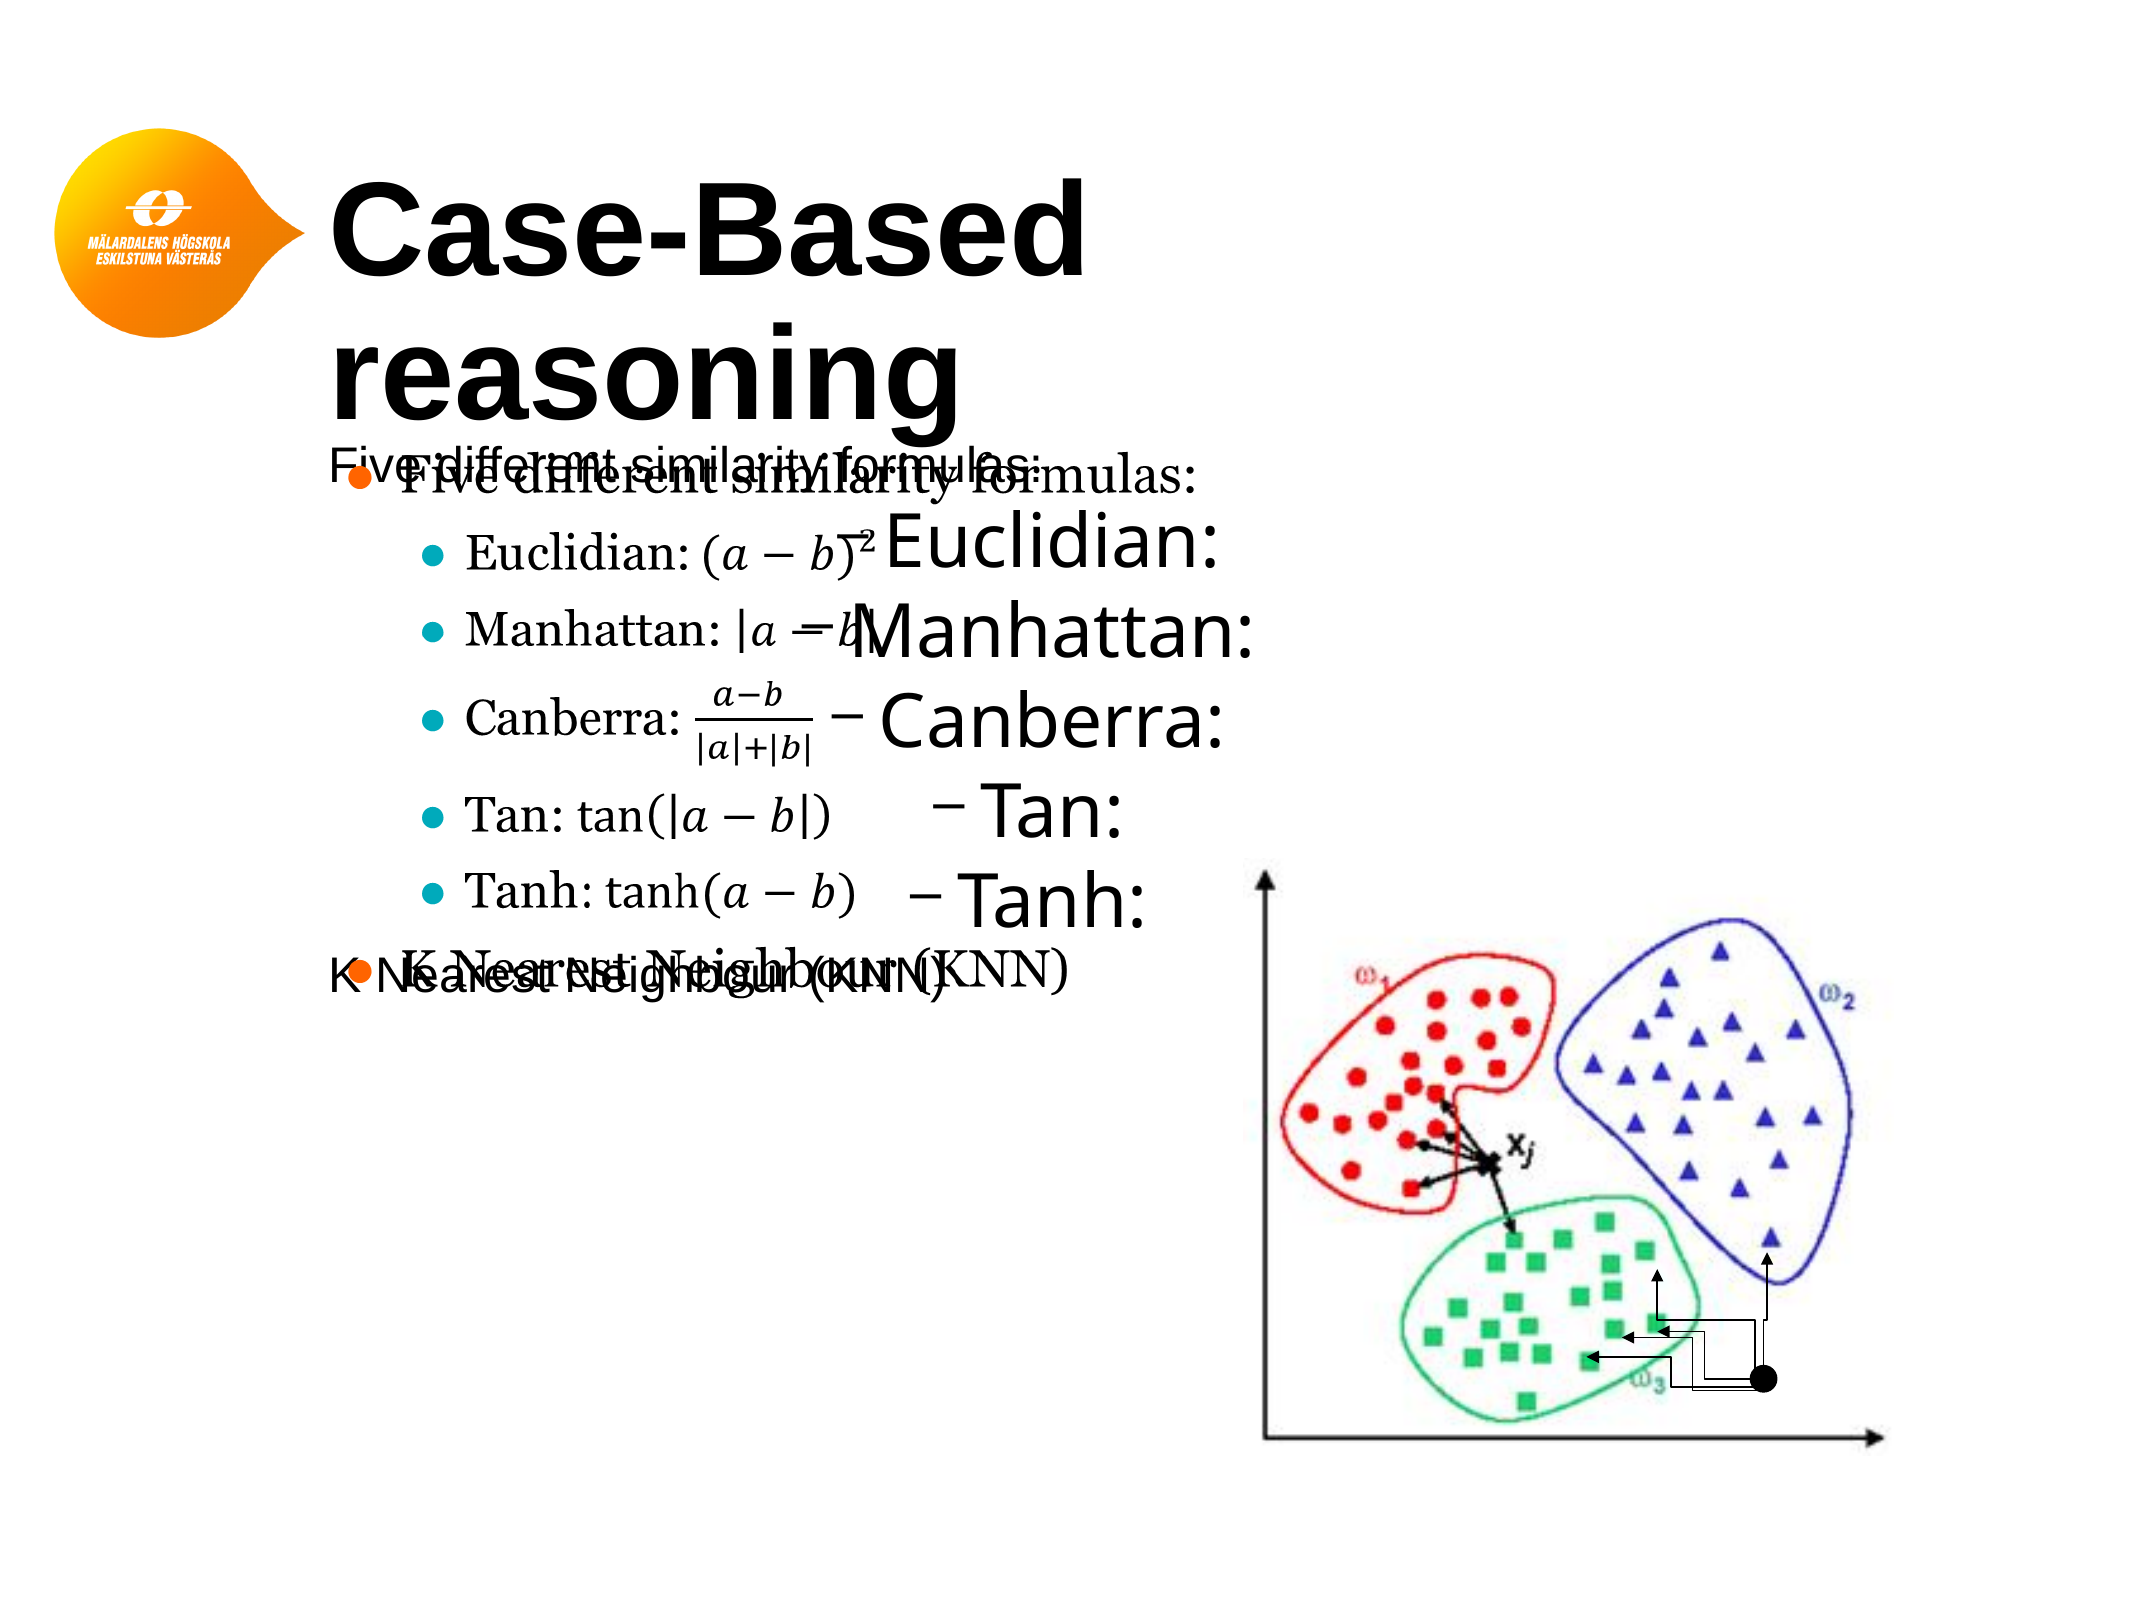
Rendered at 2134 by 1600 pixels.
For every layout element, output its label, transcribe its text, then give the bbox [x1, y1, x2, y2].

list [313, 425, 1689, 1275]
picture [54, 128, 305, 338]
text_box [1751, 1367, 1776, 1391]
picture [1243, 858, 1894, 1456]
title Case-Based reasoning [313, 153, 1689, 310]
